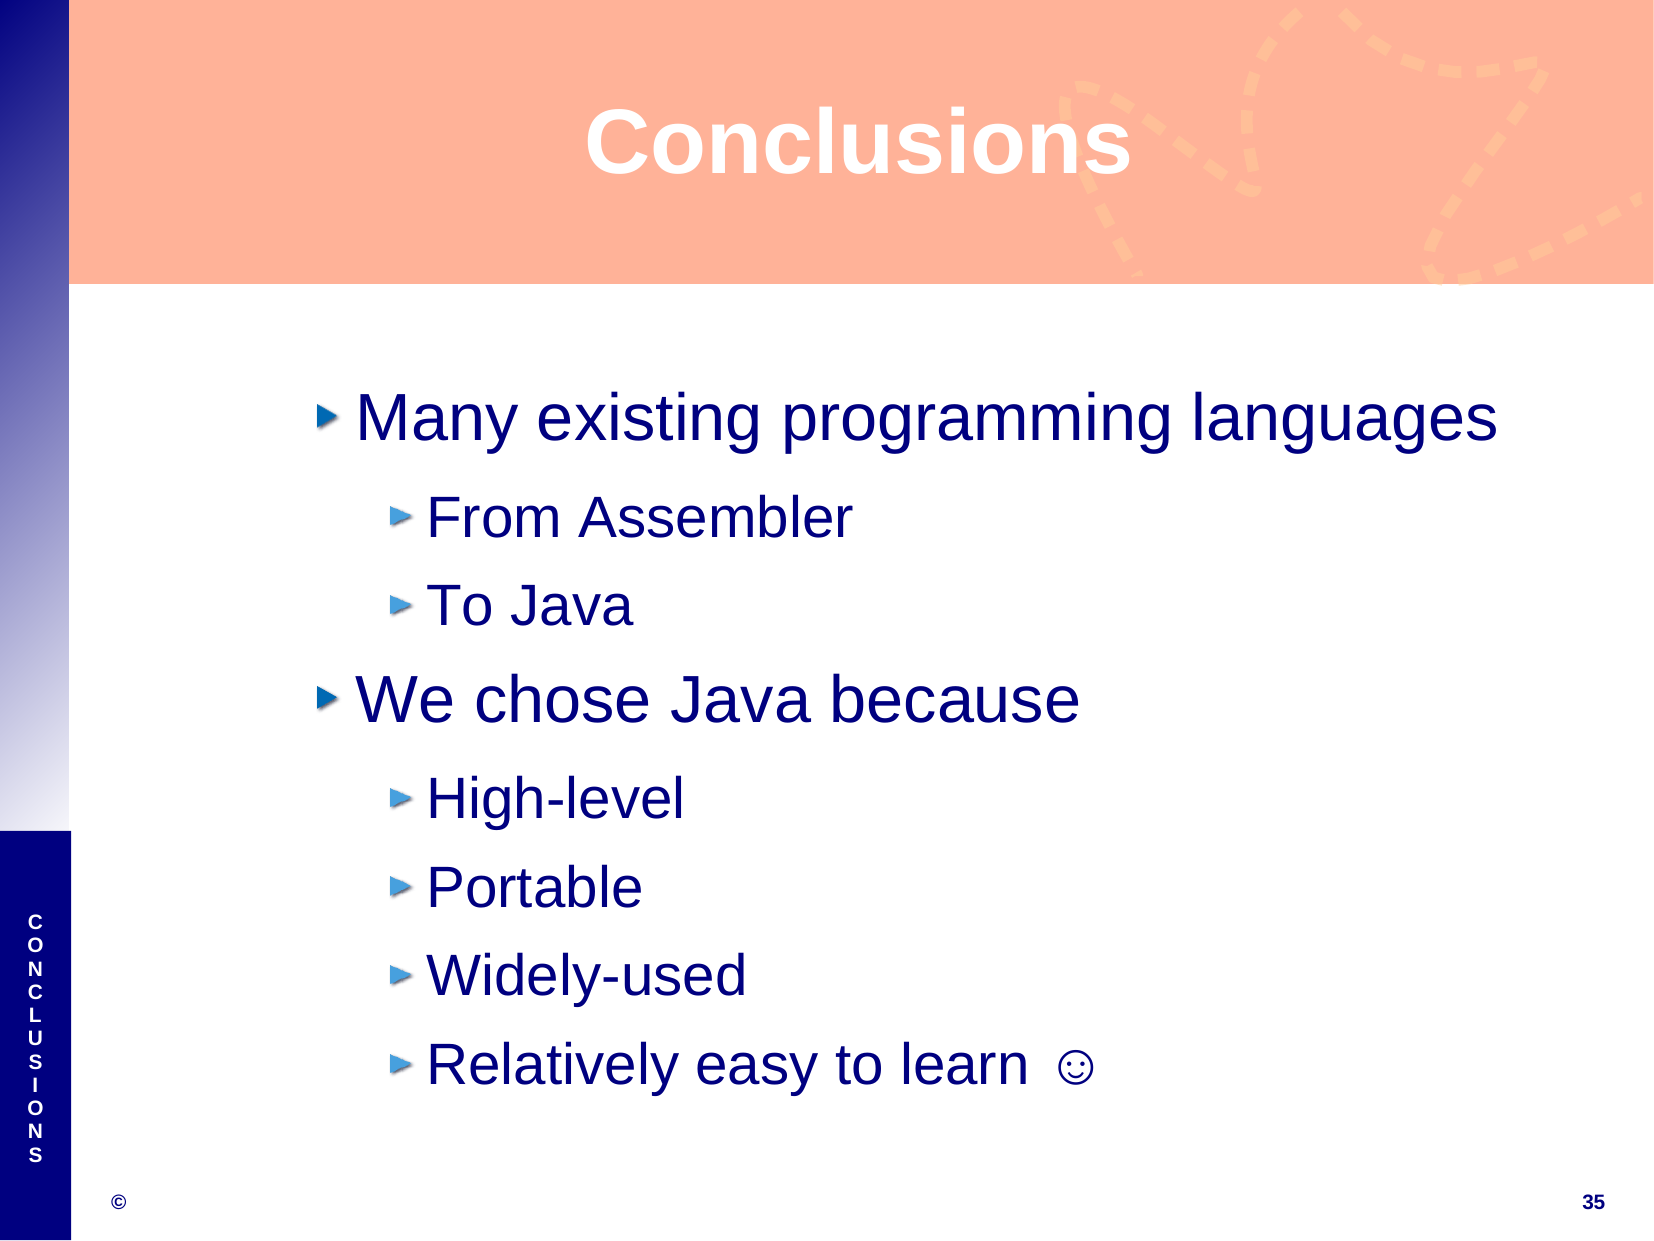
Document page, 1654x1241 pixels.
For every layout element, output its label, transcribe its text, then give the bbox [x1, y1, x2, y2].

list Many existing programming languages From Assembler To Java We chose Java because High-level Portable Widely-used Relatively easy to learn ☺ [284, 380, 1520, 1113]
title Conclusions [103, 37, 1617, 246]
text_box C O N C L U S I O N S [0, 830, 71, 1241]
